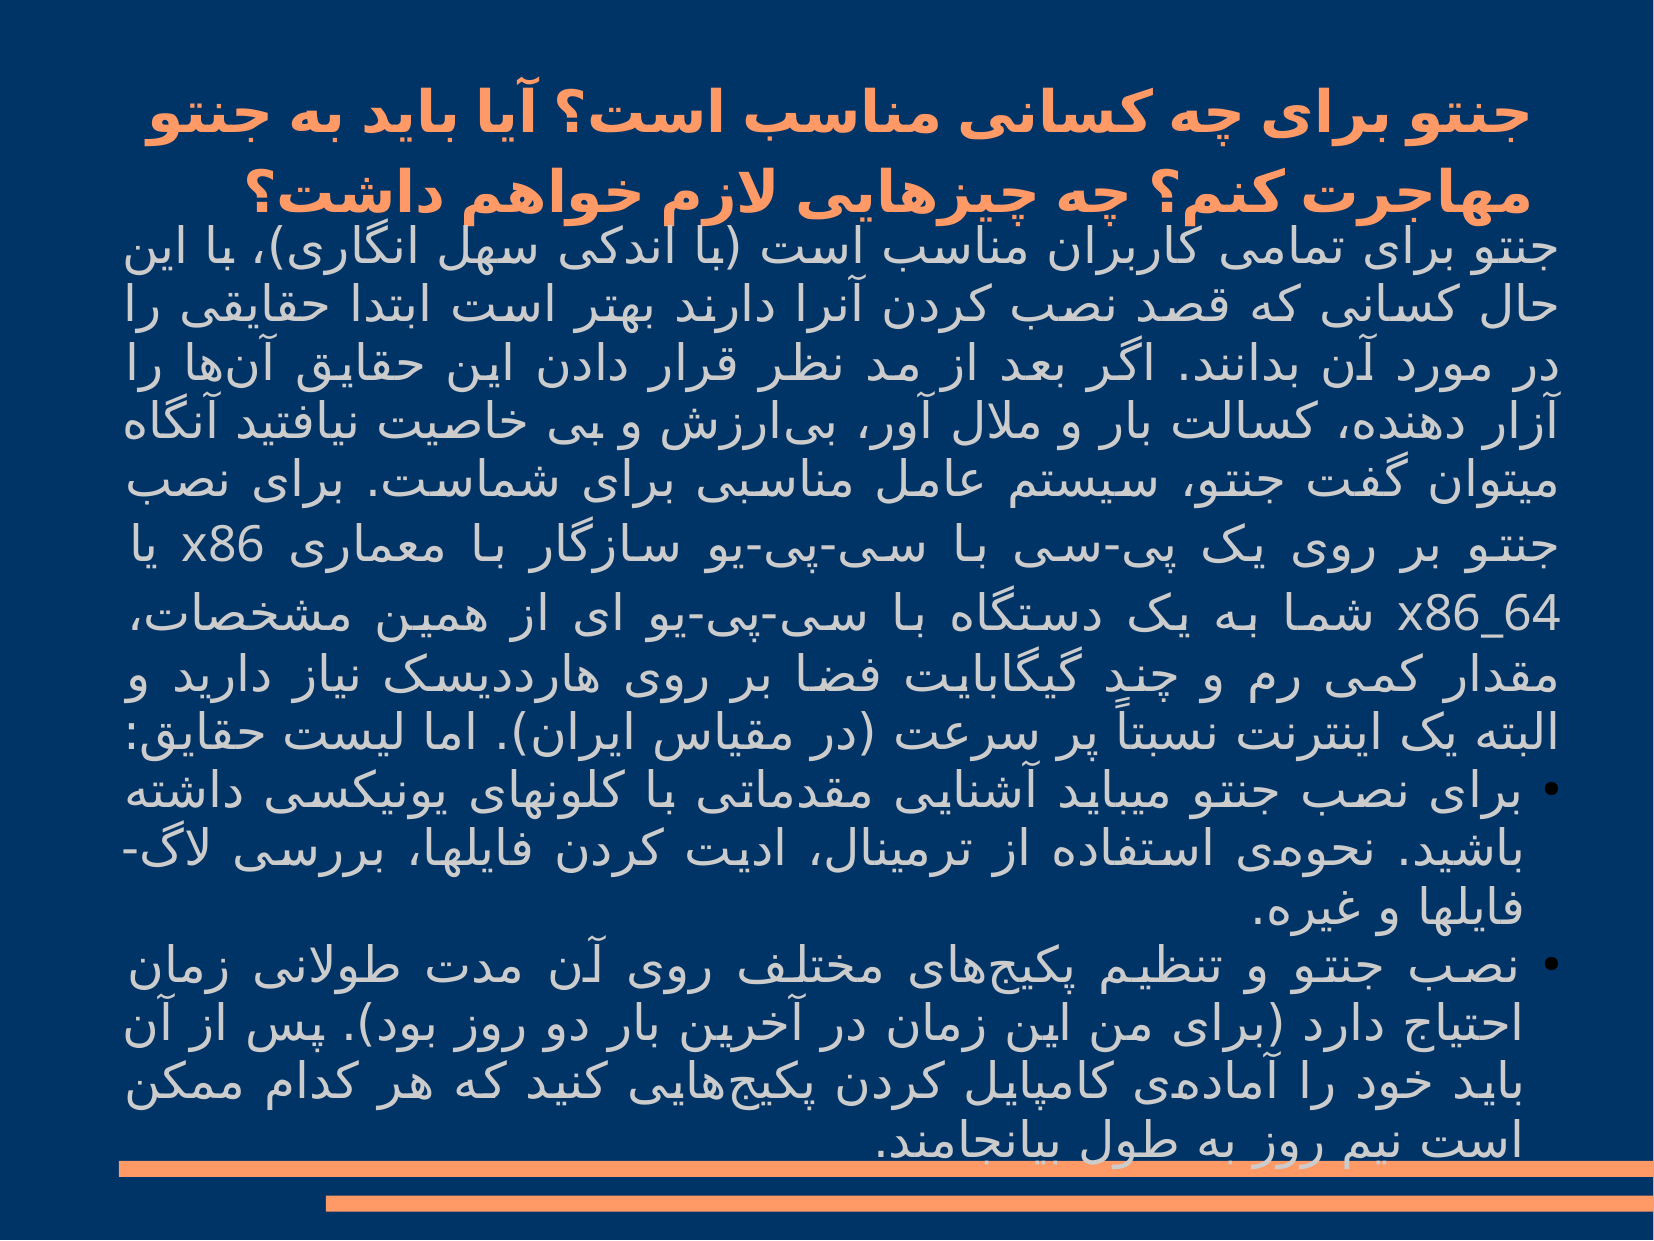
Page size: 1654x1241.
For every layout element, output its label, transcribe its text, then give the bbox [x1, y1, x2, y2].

subtitle جنتو برای تمامی کاربران مناسب است (با اندکی سهل انگاری)، با این حال کسانی که قصد نصب کردن آنرا دارند بهتر است ابتدا حقایقی را در مورد آن بدانند. اگر بعد از مد نظر قرار دادن این حقایق آن‌ها را آزار دهنده، کسالت بار و ملال آور، بی‌ارزش و بی خاصیت نیافتید آنگاه میتوان گفت جنتو، سیستم عامل مناسبی برای شماست. برای نصب جنتو بر روی یک پی-سی با سی-پی-یو سازگار با معماری x86 یا x86_64 شما به یک دستگاه با سی-پی-یو ای از همین مشخصات، مقدار کمی رم و چند گیگابایت فضا بر روی هارددیسک نیاز دارید و البته یک اینترنت نسبتاً پر سرعت (در مقیاس ایران). اما لیست حقایق: برای نصب جنتو میباید آشنایی مقدماتی با کلونهای یونیکسی داشته باشید. نحوه‌ی استفاده از ترمینال، ادیت کردن فایلها، بررسی لاگ-فایلها و غیره. نصب جنتو و تنظیم پکیج‌های مختلف روی آن مدت طولانی زمان احتیاج دارد (برای من این زمان در آخرین بار دو روز بود). پس از آن باید خود را آماده‌ی کامپایل کردن پکیج‌هایی کنید که هر کدام ممکن است نیم روز به طول بیانجامند. [121, 287, 1561, 1167]
title جنتو برای چه کسانی مناسب است؟ آیا باید به جنتو مهاجرت کنم؟ چه چیزهایی لازم خواهم داشت؟ [121, 46, 1534, 254]
